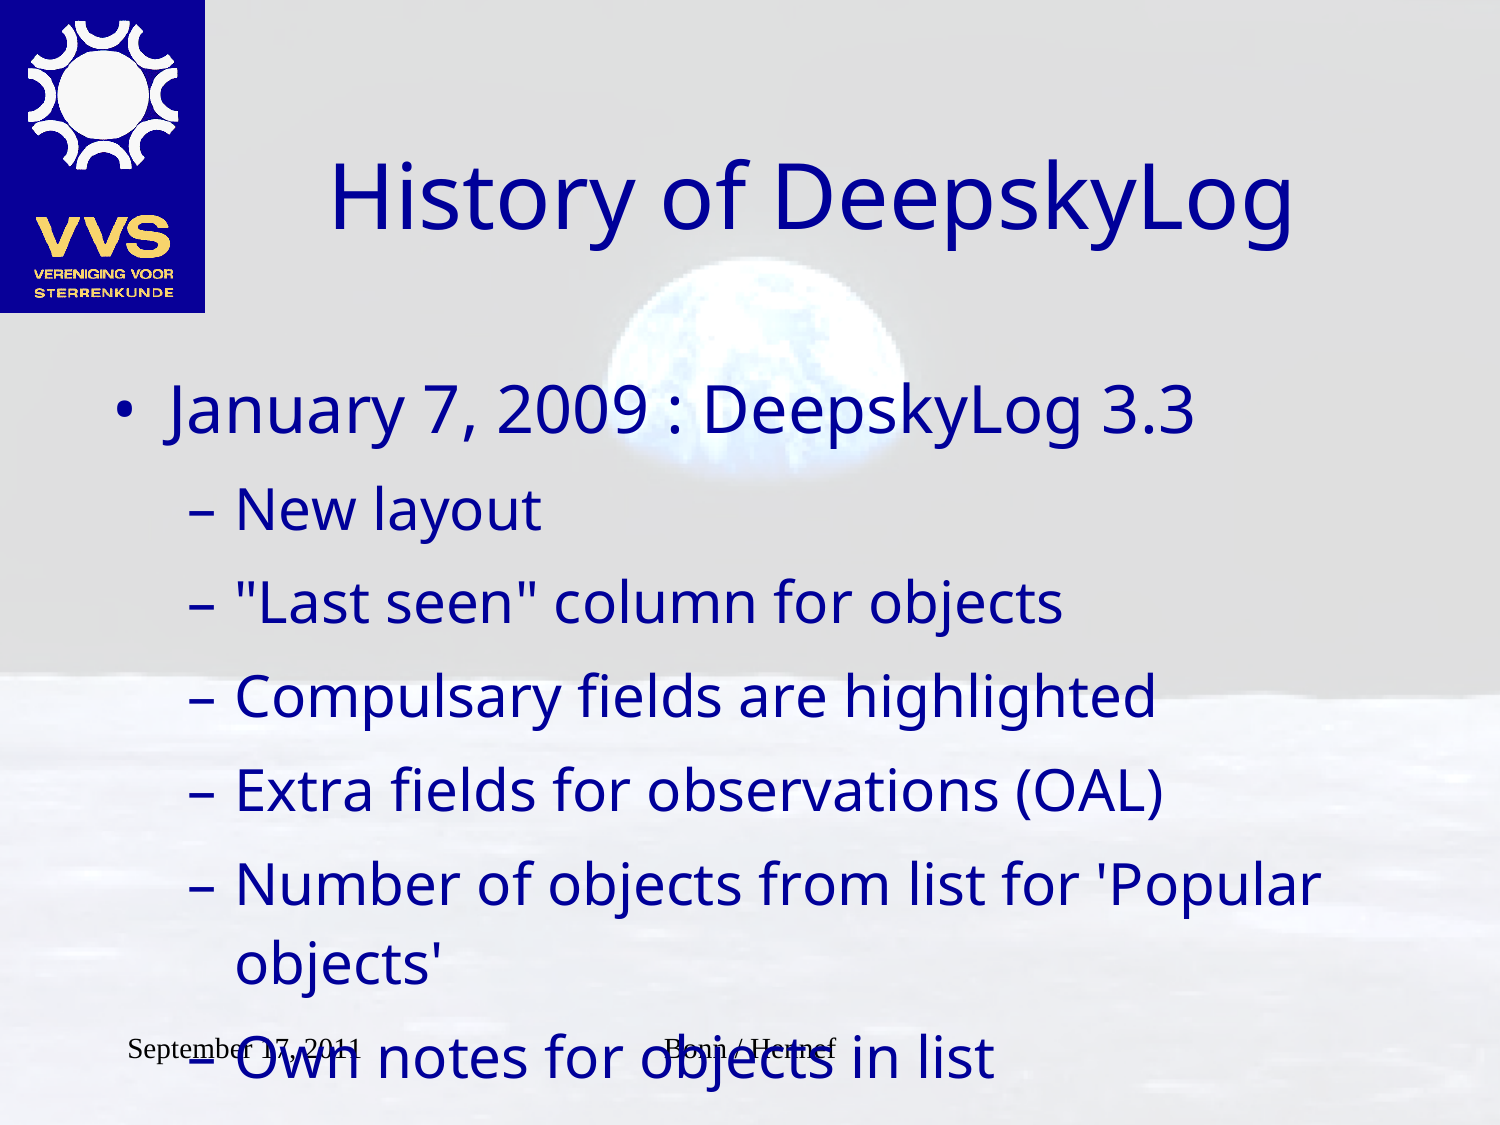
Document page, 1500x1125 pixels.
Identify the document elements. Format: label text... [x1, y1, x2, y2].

picture [0, 0, 205, 313]
title History of DeepskyLog [237, 76, 1388, 312]
list January 7, 2009 : DeepskyLog 3.3 New layout "Last seen" column for objects Compulsary fields are highlighted Extra fields for observations (OAL) Number of objects from list for 'Popular objects' Own notes for objects in list [112, 362, 1388, 1105]
